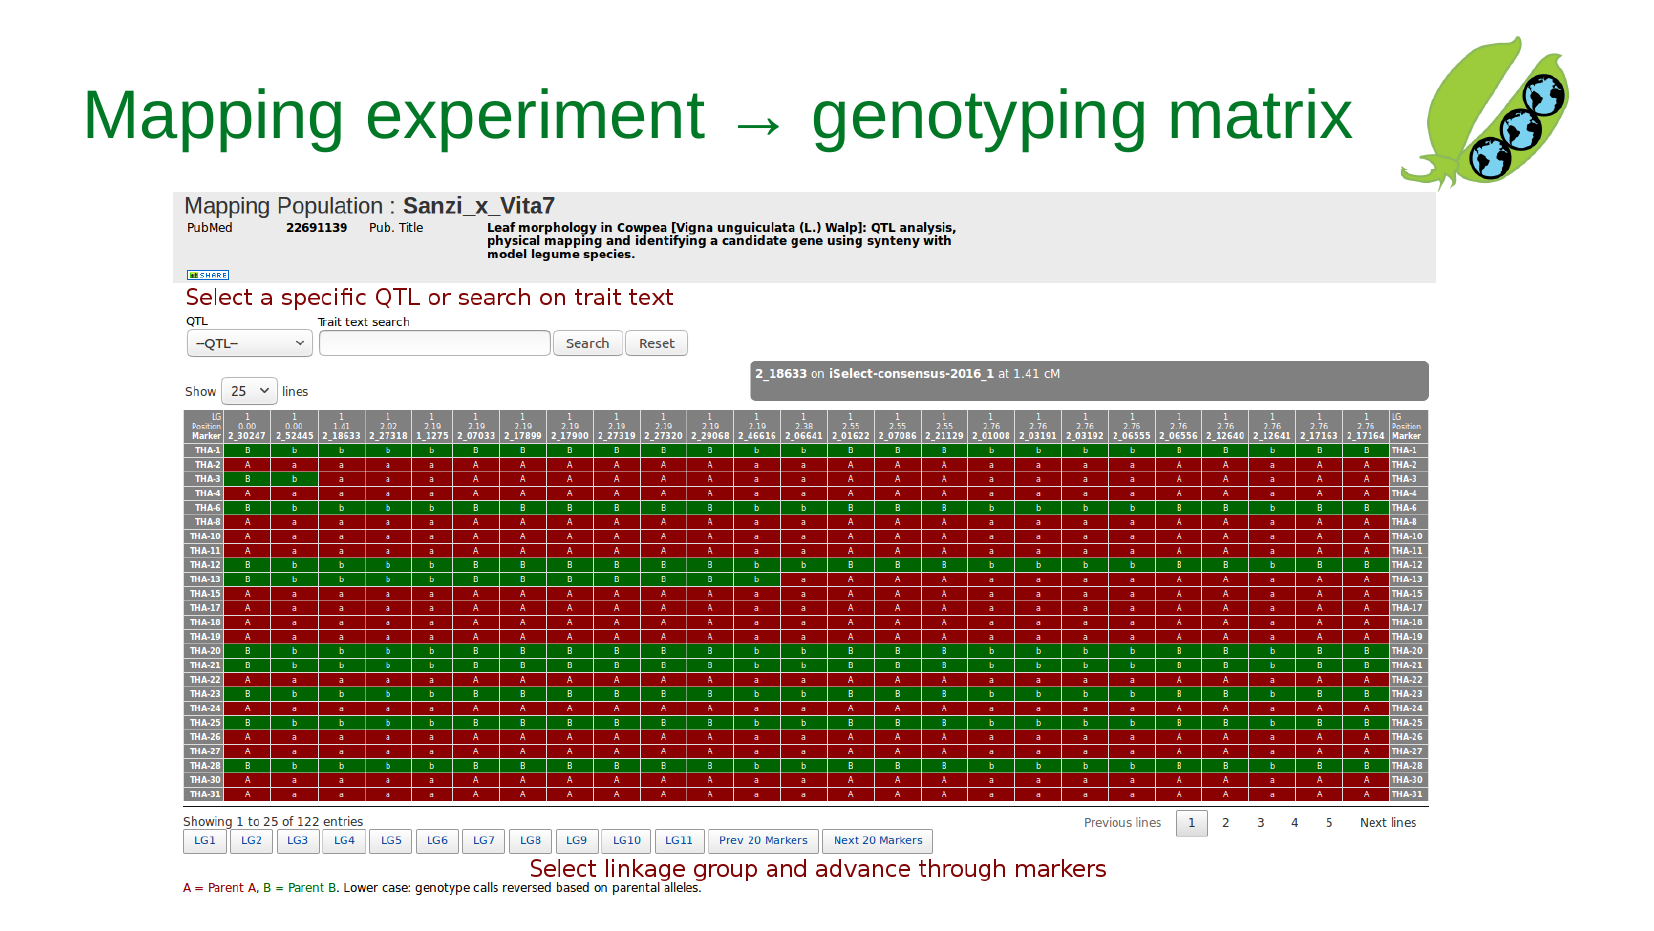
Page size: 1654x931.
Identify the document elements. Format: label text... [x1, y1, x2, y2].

title Mapping experiment → genotyping matrix [82, 37, 1571, 193]
picture [173, 192, 1436, 901]
